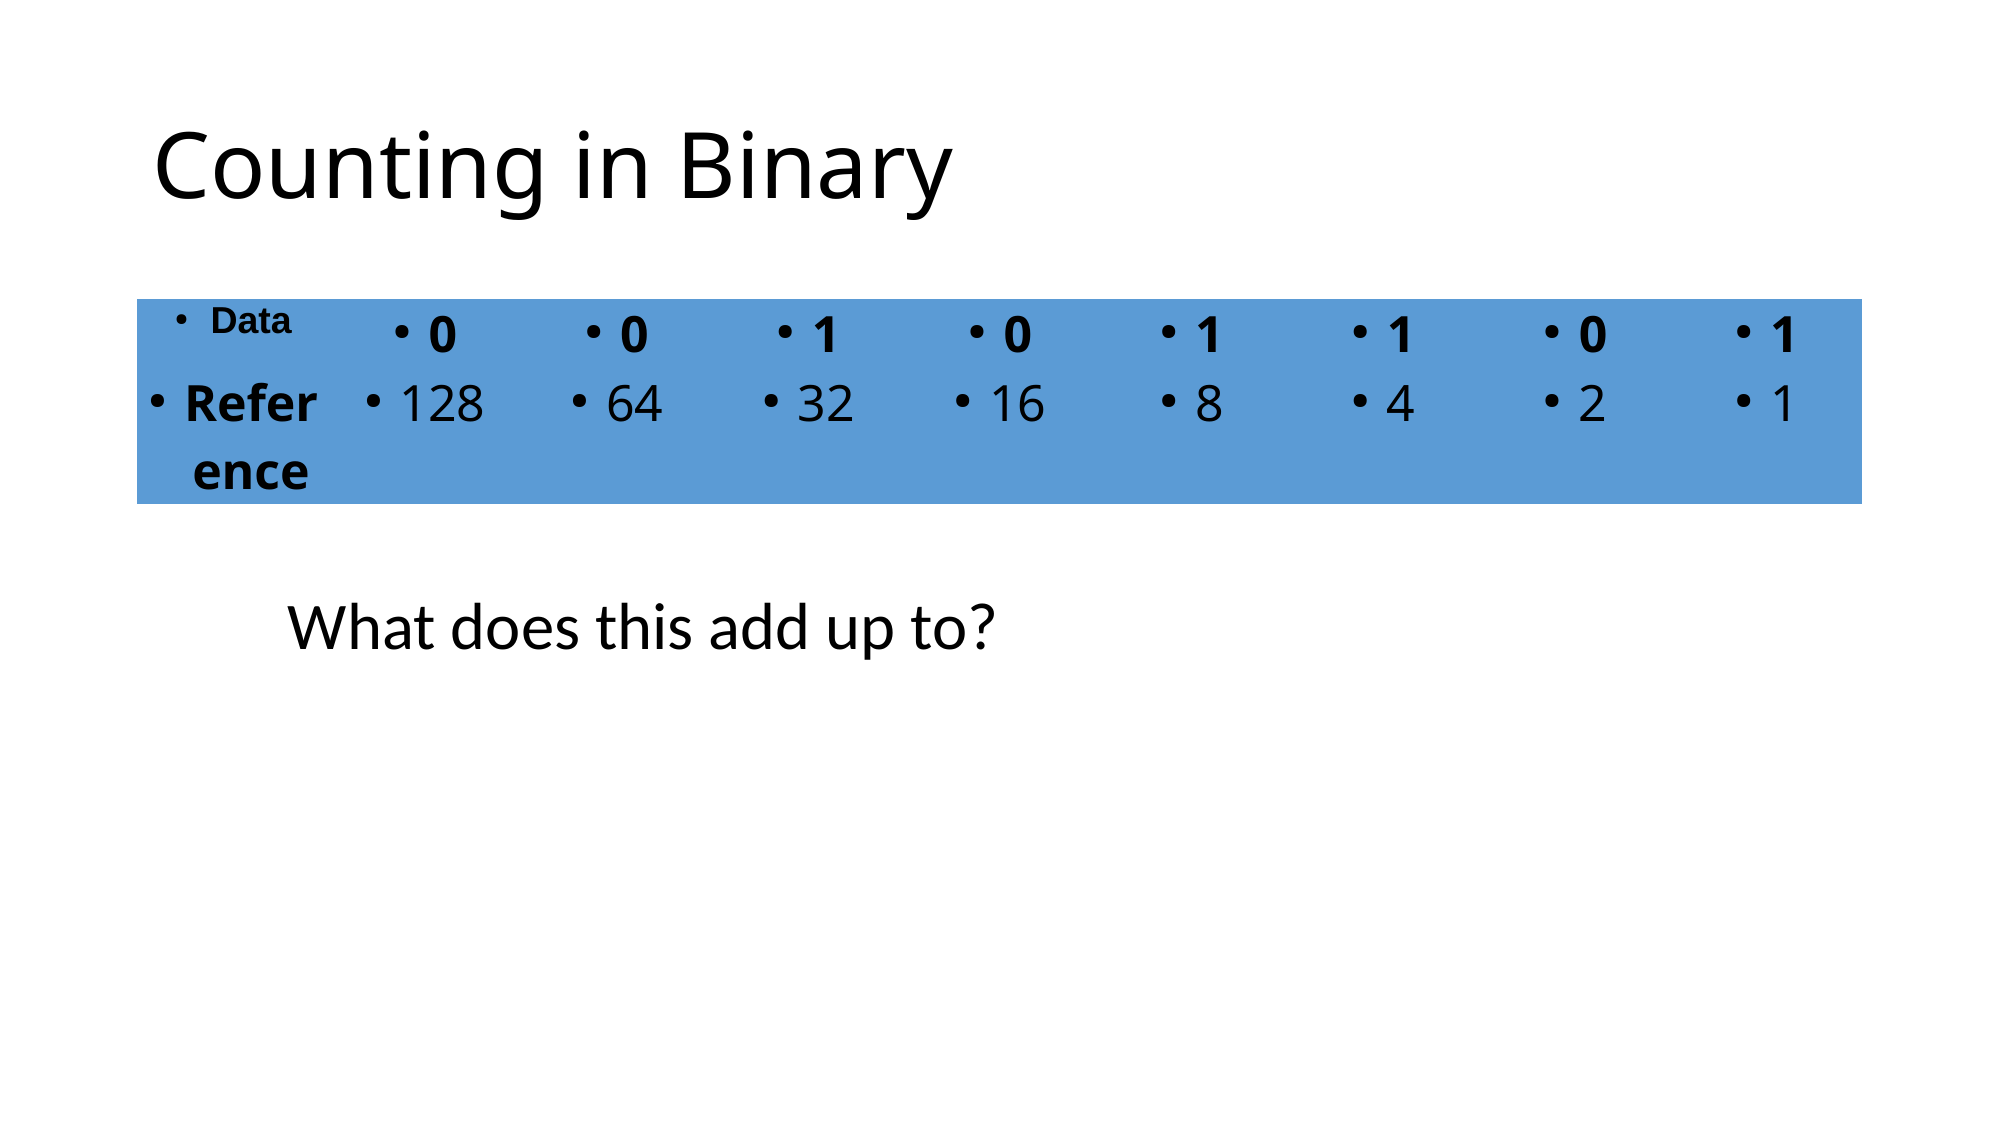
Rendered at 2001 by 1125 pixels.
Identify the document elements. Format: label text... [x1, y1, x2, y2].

table_header 0 [329, 299, 521, 368]
table_header 1 [1096, 299, 1288, 368]
table_header 1 [1288, 299, 1479, 368]
table_header 1 [1671, 299, 1862, 368]
table_cell 32 [713, 368, 904, 504]
table_cell 16 [904, 368, 1096, 504]
table_cell 64 [521, 368, 713, 504]
table_cell Reference [137, 368, 329, 504]
table_header 0 [521, 299, 713, 368]
table_cell 1 [1671, 368, 1862, 504]
table_header 0 [904, 299, 1096, 368]
title Counting in Binary [137, 59, 1863, 278]
table_header Data [137, 299, 329, 368]
table_cell 2 [1479, 368, 1671, 504]
text_box What does this add up to? [272, 575, 1024, 672]
table_header 0 [1479, 299, 1671, 368]
table_cell 8 [1096, 368, 1288, 504]
table_header 1 [713, 299, 904, 368]
table_cell 128 [329, 368, 521, 504]
table_cell 4 [1288, 368, 1479, 504]
